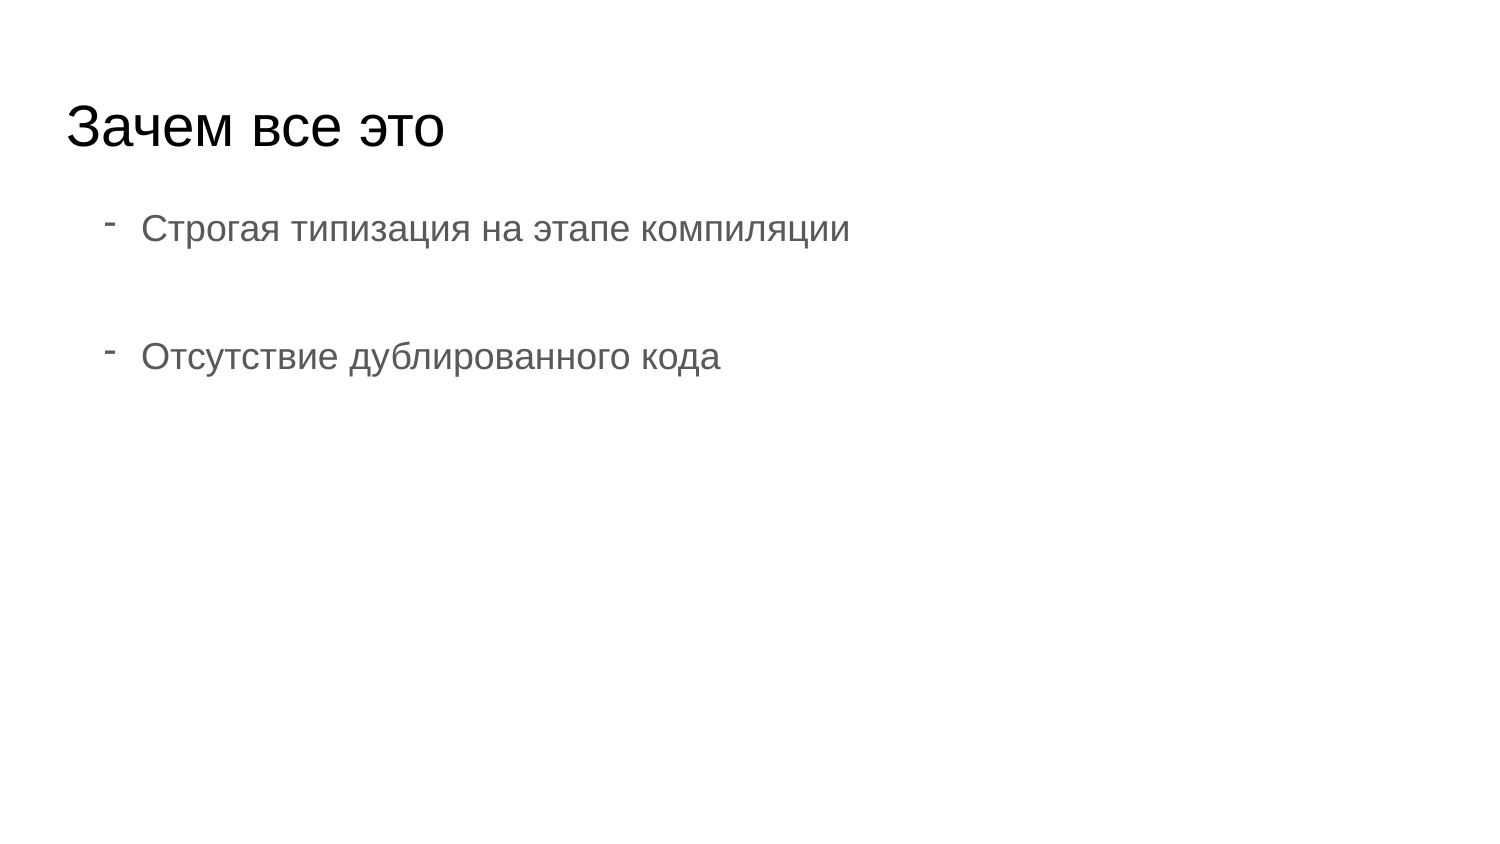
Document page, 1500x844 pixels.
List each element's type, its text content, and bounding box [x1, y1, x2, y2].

title Зачем все это [51, 72, 1449, 167]
list Строгая типизация на этапе компиляции Отсутствие дублированного кода [51, 189, 1172, 750]
